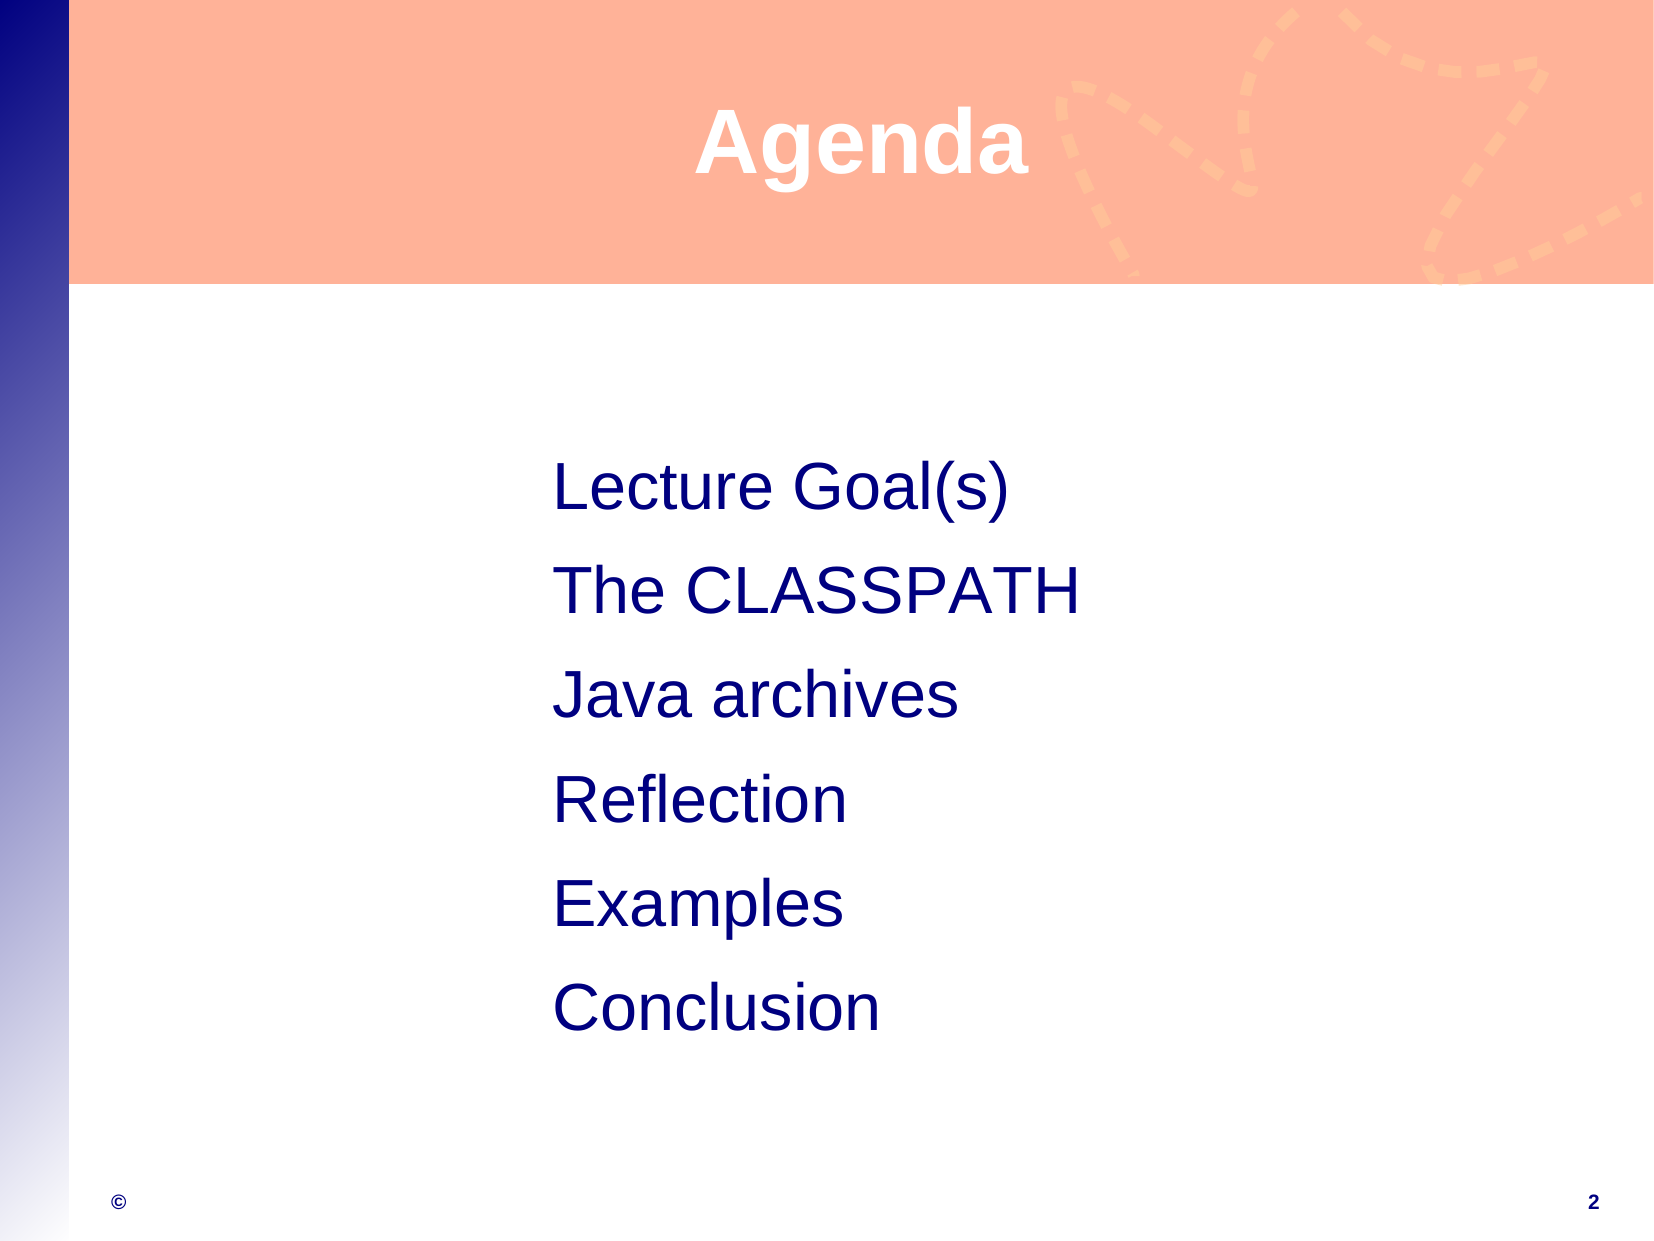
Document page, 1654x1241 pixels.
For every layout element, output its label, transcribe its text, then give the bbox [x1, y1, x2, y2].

title Agenda [69, 37, 1654, 246]
list Lecture Goal(s) The CLASSPATH Java archives Reflection Examples Conclusion [560, 449, 1163, 1046]
